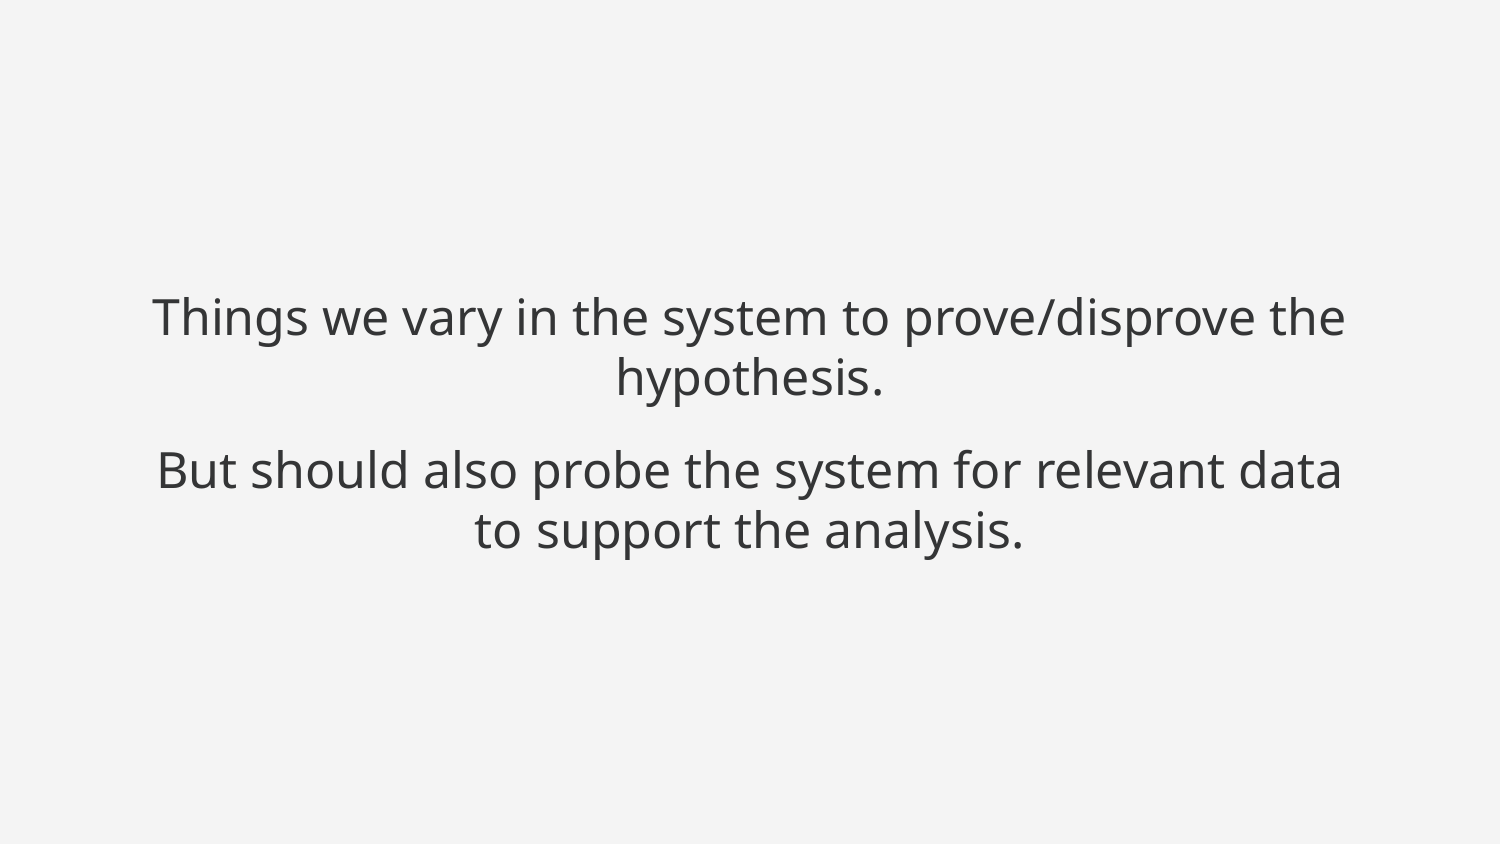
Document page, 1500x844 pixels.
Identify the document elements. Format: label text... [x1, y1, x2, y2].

list Things we vary in the system to prove/disprove the hypothesis. But should also probe the system for relevant data to support the analysis. [51, 266, 1449, 578]
